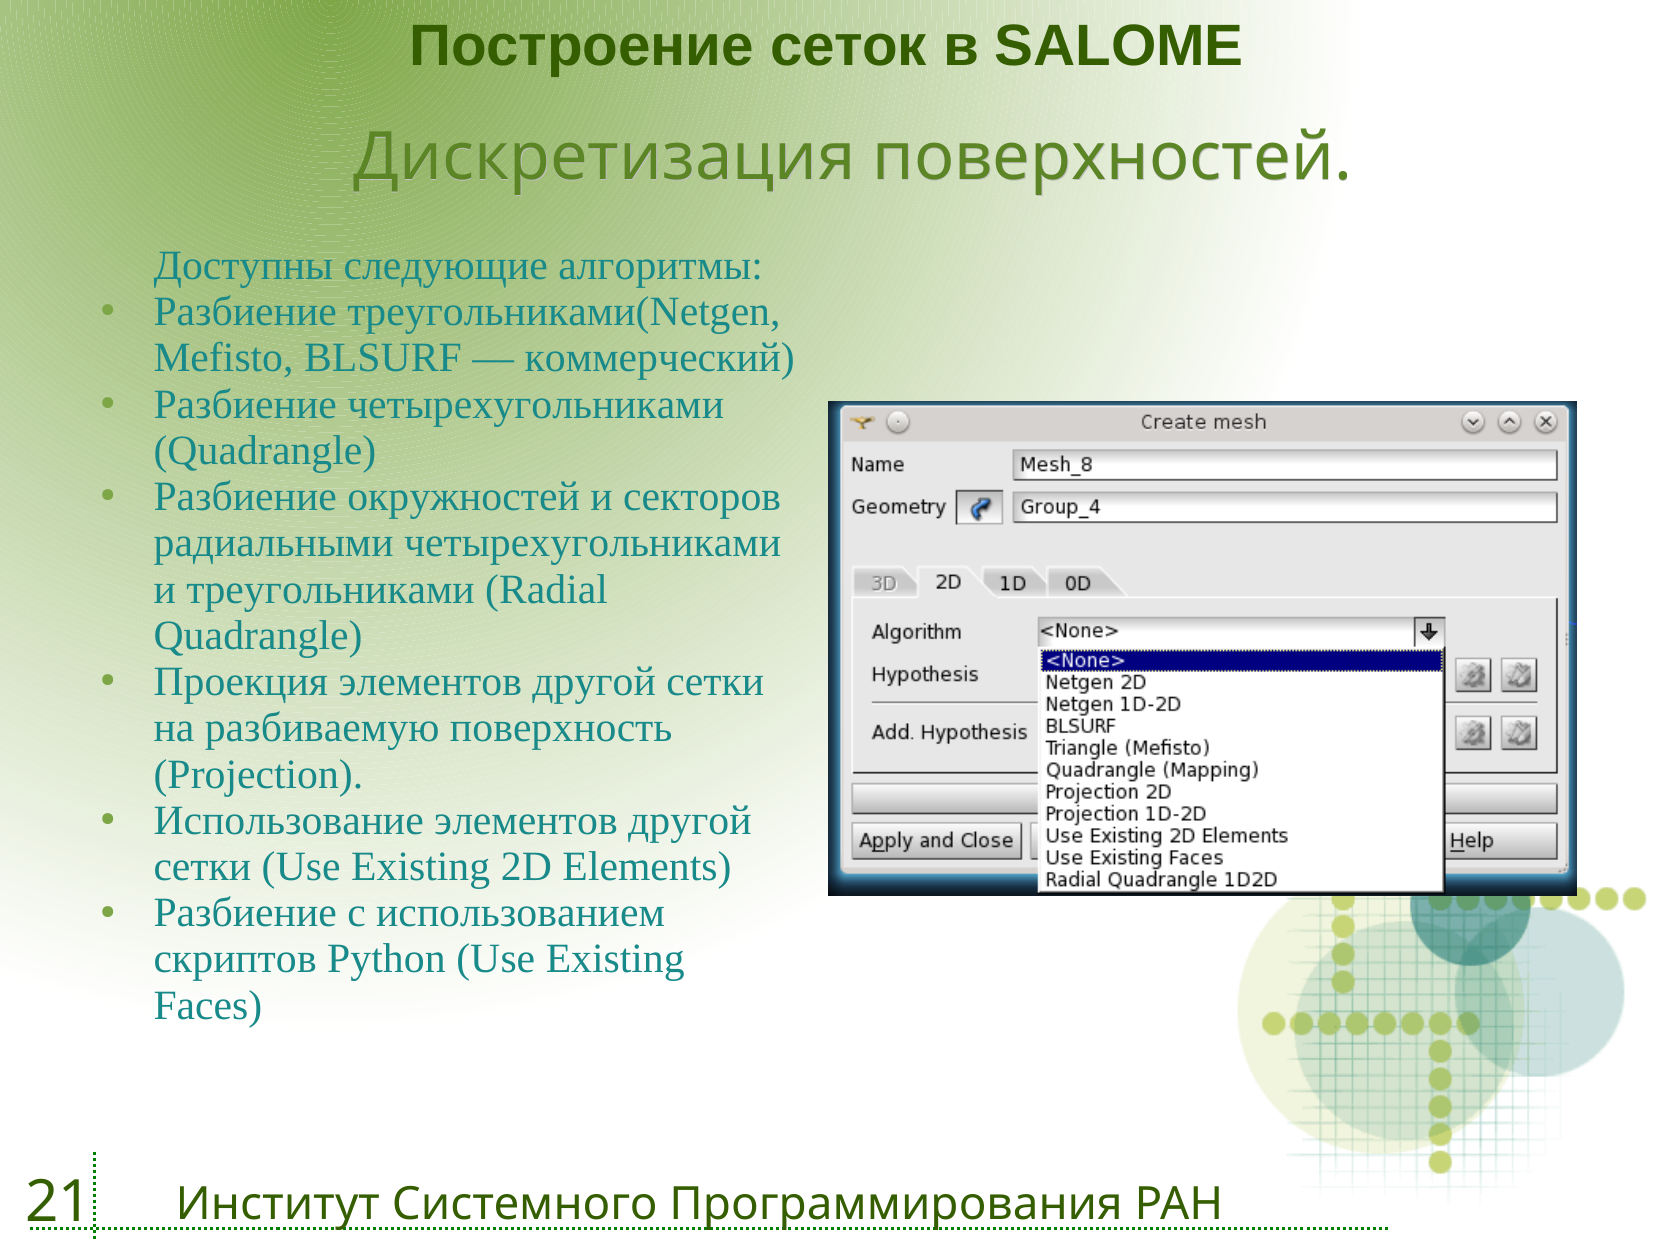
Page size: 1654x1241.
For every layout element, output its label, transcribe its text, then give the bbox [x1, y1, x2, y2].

list Доступны следующие алгоритмы: Разбиение треугольниками(Netgen, Mefisto, BLSURF — коммерческий) Разбиение четырехугольниками (Quadrangle) Разбиение окружностей и секторов радиальными четырехугольниками и треугольниками (Radial Quadrangle) Проекция элементов другой сетки на разбиваемую поверхность (Projection). Использование элементов другой сетки (Use Existing 2D Elements) Разбиение с использованием скриптов Python (Use Existing Faces) [82, 242, 798, 1029]
title Дискретизация поверхностей. [82, 94, 1625, 213]
picture [828, 401, 1654, 1211]
